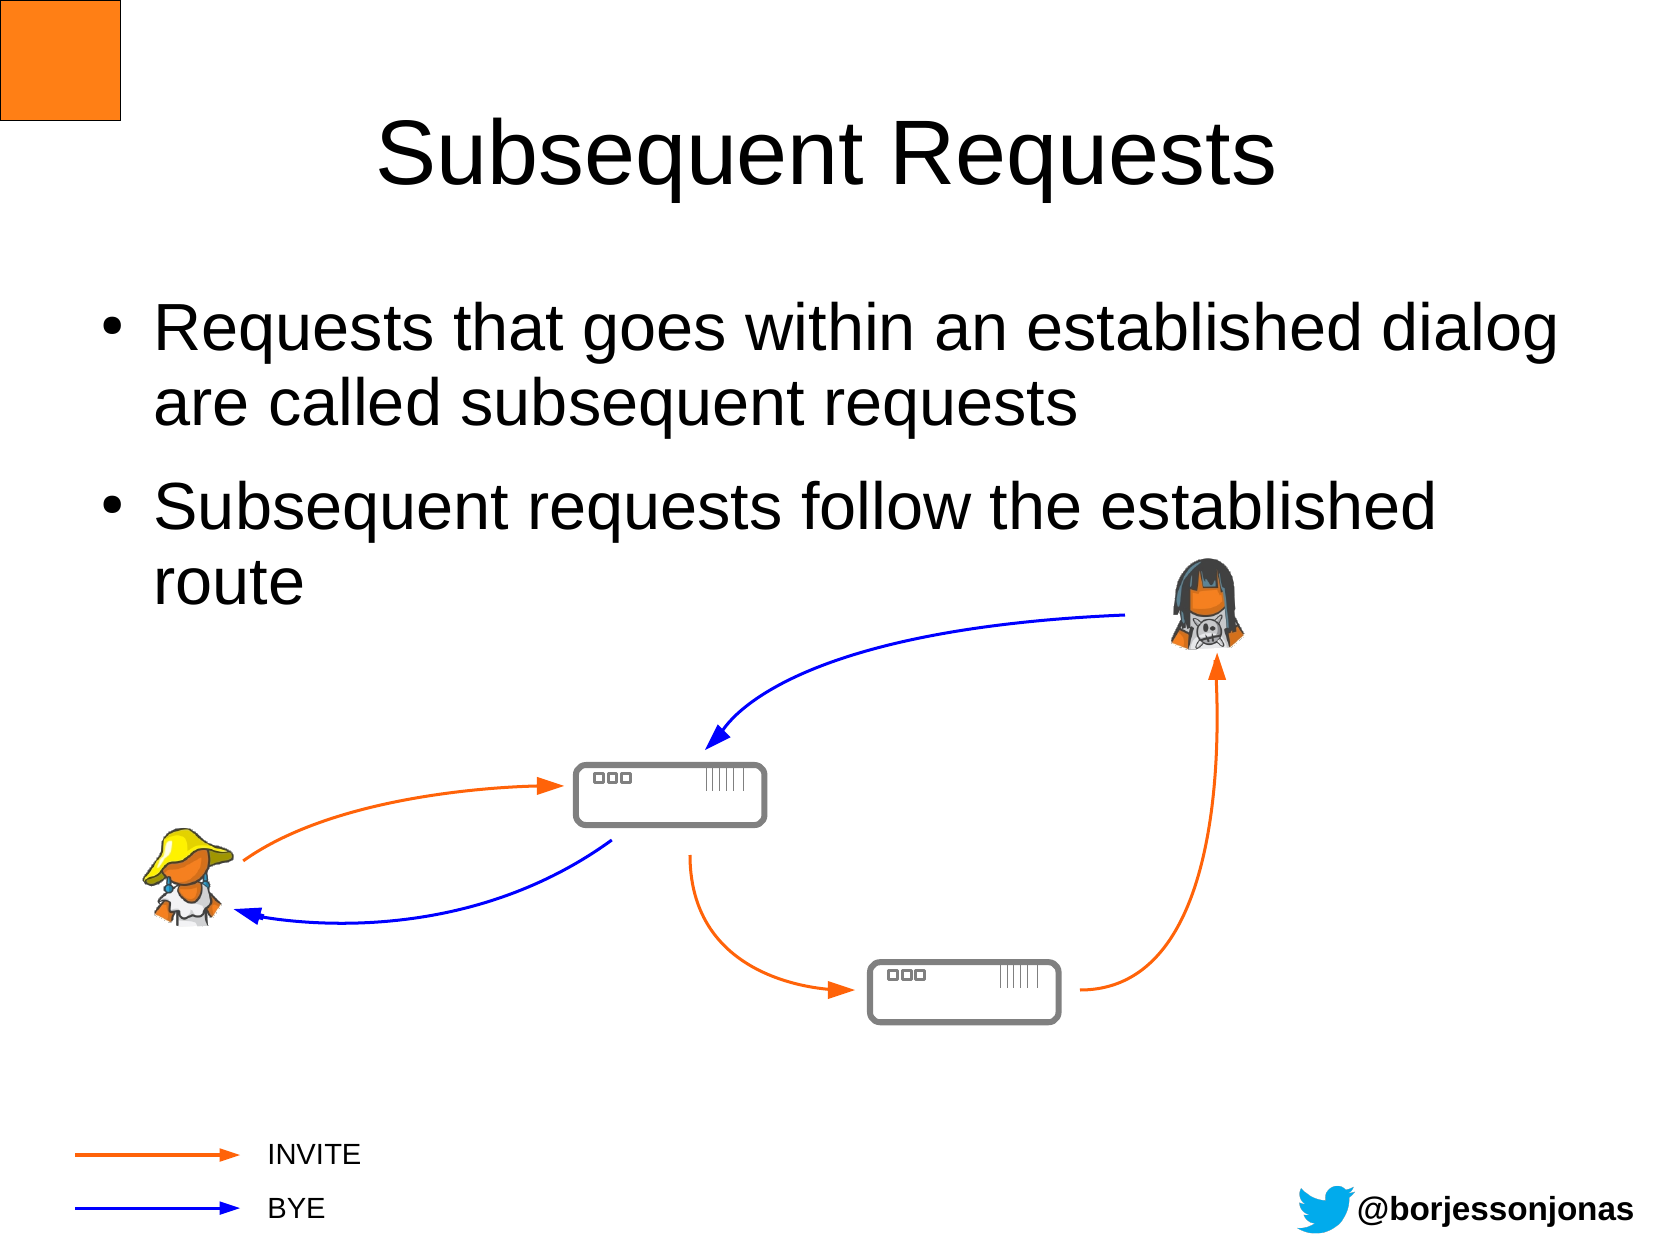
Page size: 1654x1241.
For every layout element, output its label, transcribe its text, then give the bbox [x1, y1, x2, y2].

picture [135, 824, 241, 931]
list Requests that goes within an established dialog are called subsequent requests Subsequent requests follow the established route [82, 290, 1571, 1109]
picture [1155, 554, 1253, 653]
title Subsequent Requests [82, 49, 1571, 257]
text_box [575, 765, 765, 826]
text_box INVITE [249, 1128, 380, 1182]
text_box [870, 962, 1059, 1023]
picture [1277, 1160, 1375, 1241]
text_box BYE [249, 1181, 344, 1235]
